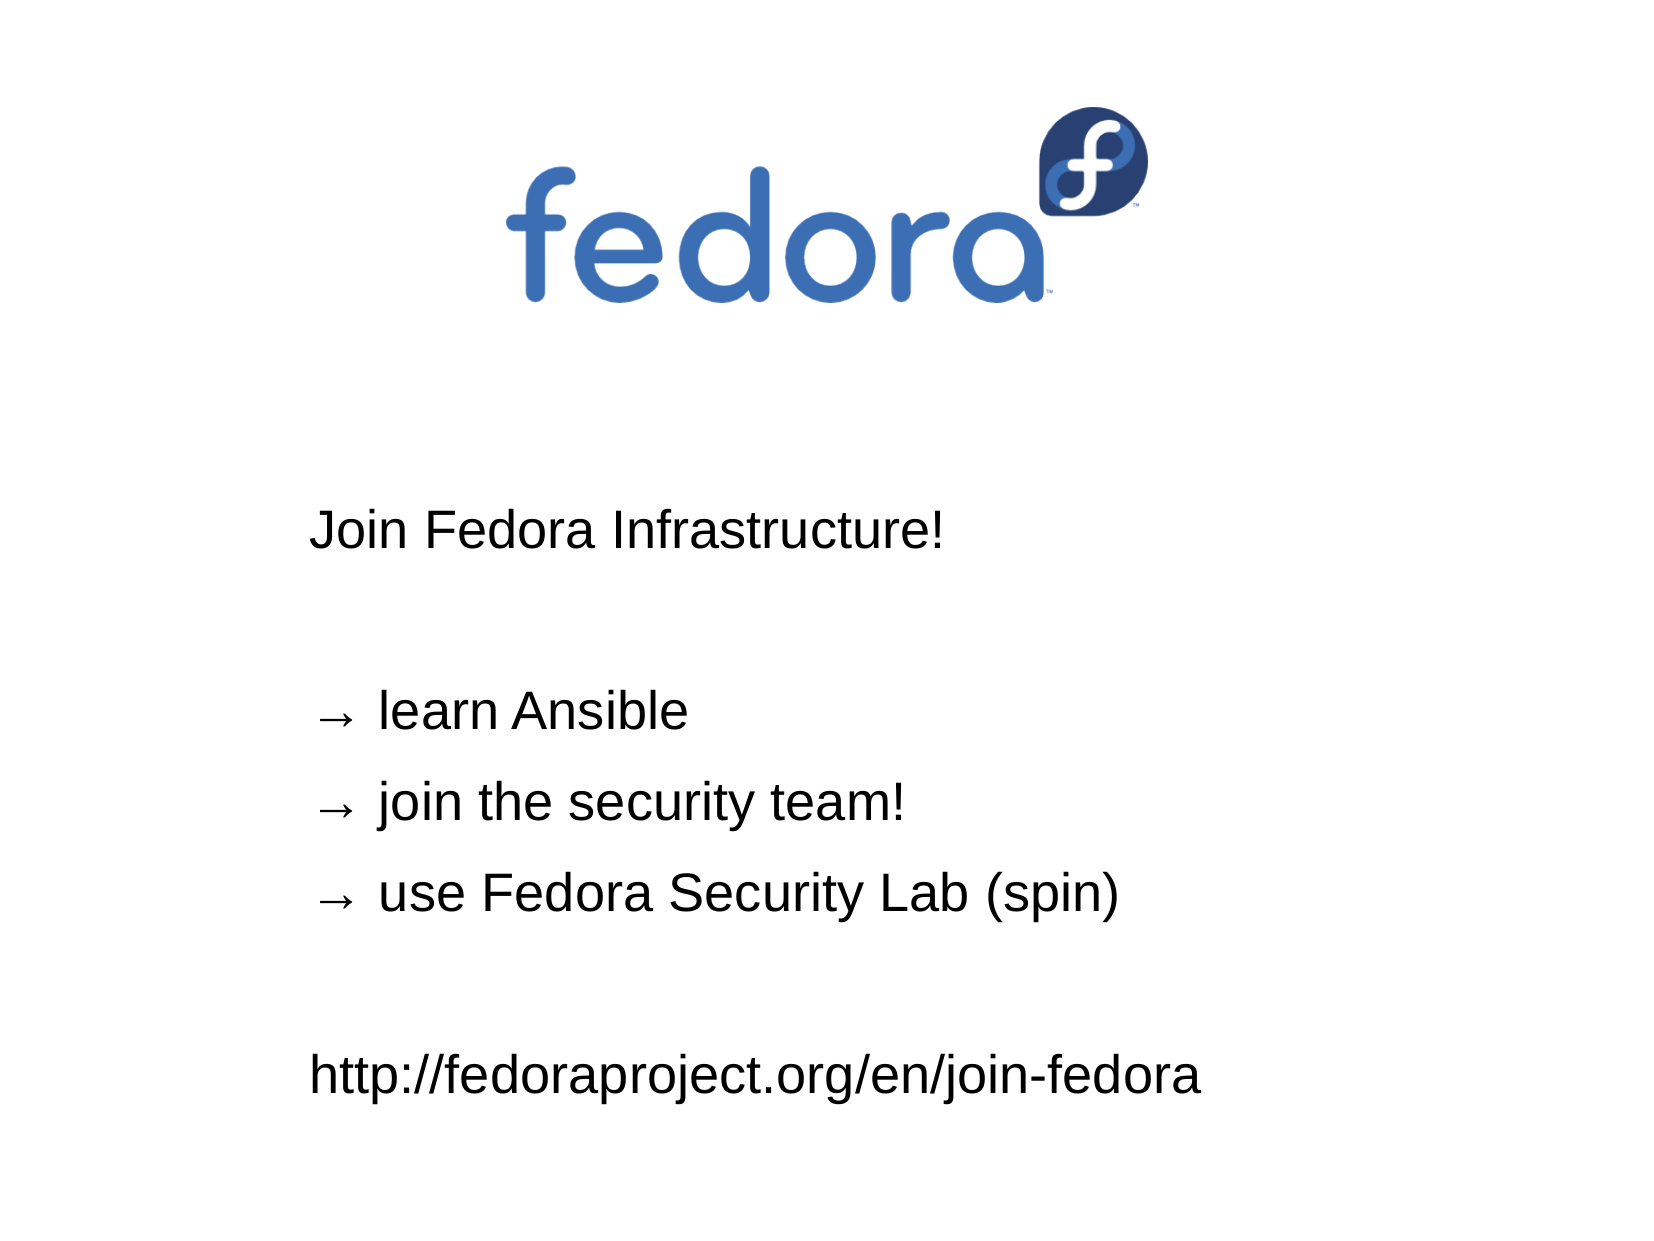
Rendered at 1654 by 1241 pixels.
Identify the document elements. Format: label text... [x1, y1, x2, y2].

text_box Join Fedora Infrastructure! → learn Ansible → join the security team! → use Fedora Security Lab (spin) http://fedoraproject.org/en/join-fedora [294, 461, 1359, 1082]
picture [506, 107, 1148, 303]
